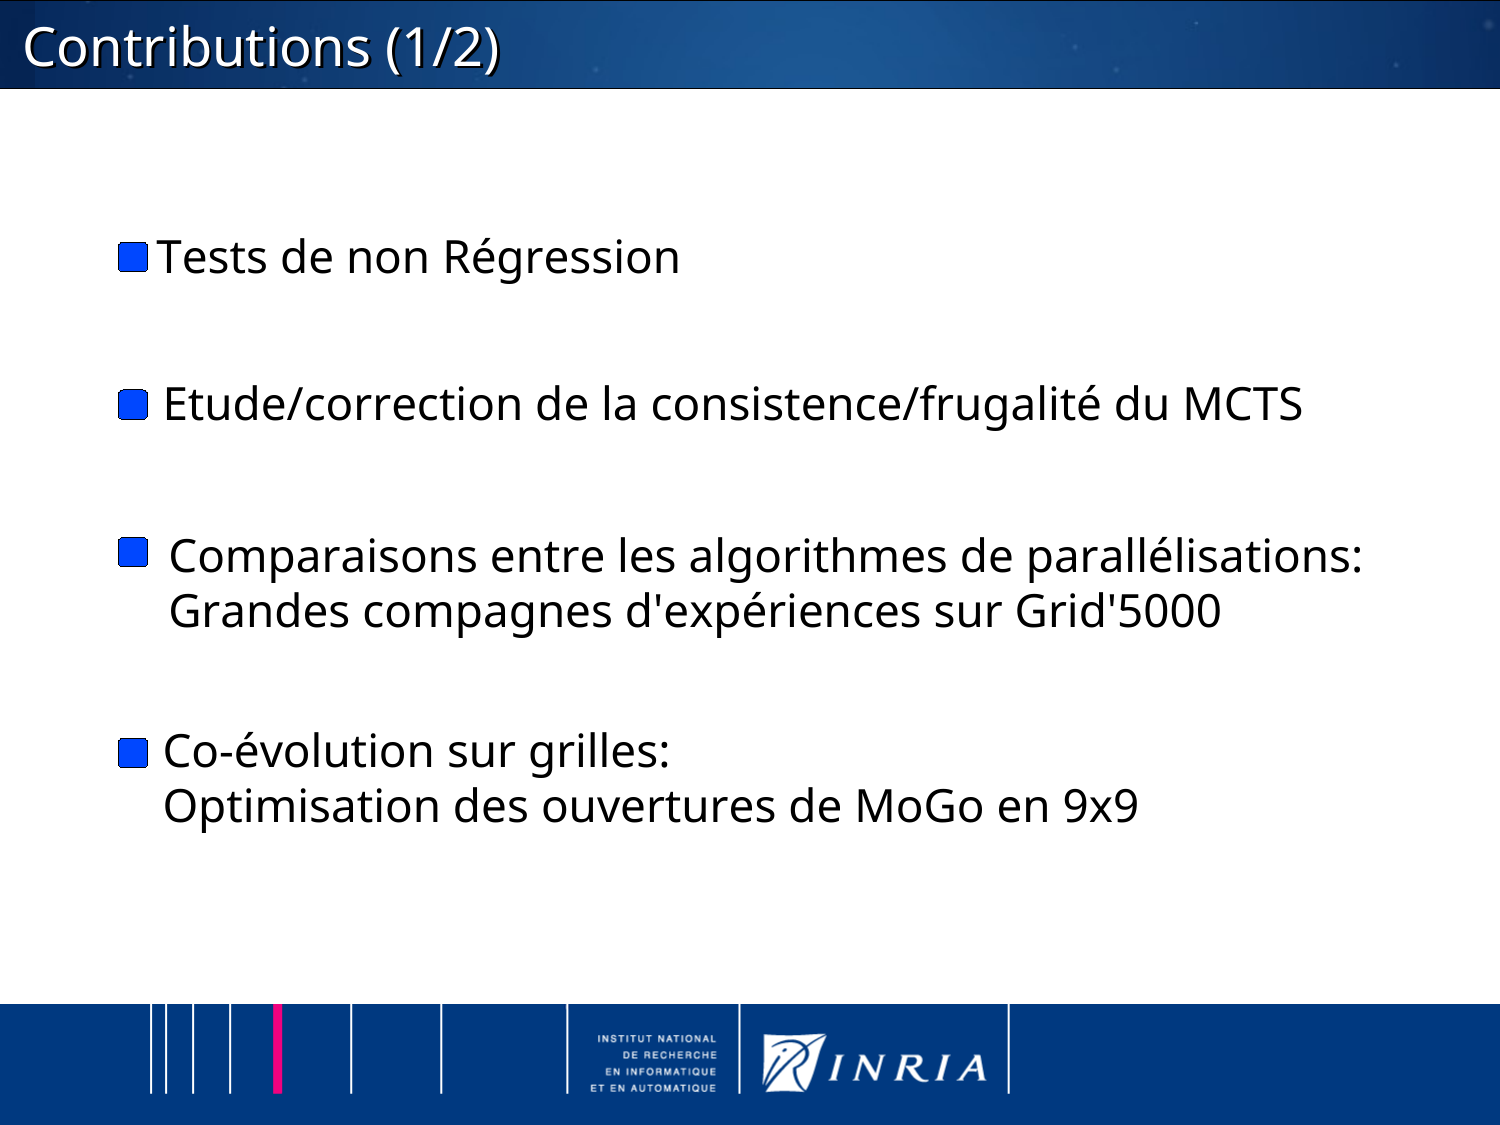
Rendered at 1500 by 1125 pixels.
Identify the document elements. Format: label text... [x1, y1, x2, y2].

text_box [118, 537, 148, 567]
text_box [118, 242, 148, 272]
text_box [118, 389, 148, 420]
text_box Co-évolution sur grilles: Optimisation des ouvertures de MoGo en 9x9 [147, 714, 1211, 840]
text_box Comparaisons entre les algorithmes de parallélisations: Grandes compagnes d'expériences sur Grid'5000 [153, 519, 1412, 645]
text_box Etude/correction de la consistence/frugalité du MCTS [135, 367, 1447, 438]
text_box Contributions (1/2) [0, 0, 1500, 89]
text_box Tests de non Régression [141, 220, 821, 291]
picture [0, 1004, 1500, 1125]
text_box [118, 738, 148, 768]
